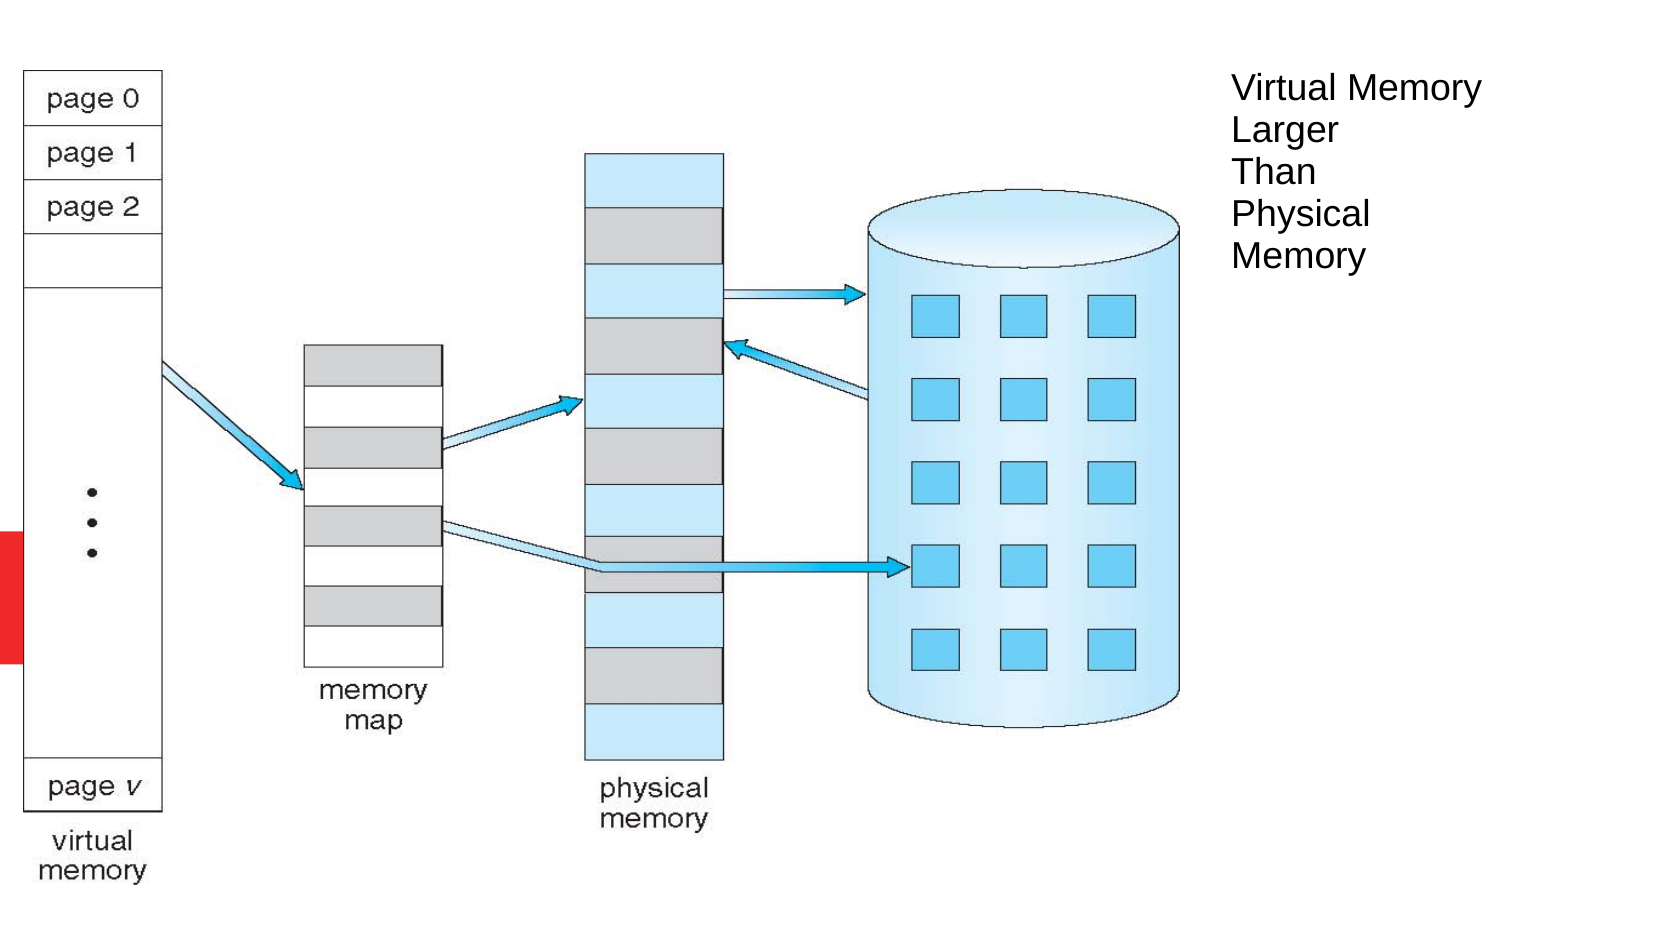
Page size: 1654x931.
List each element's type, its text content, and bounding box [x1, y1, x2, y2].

picture [23, 70, 1180, 886]
text_box Virtual Memory Larger Than Physical Memory [1216, 59, 1642, 326]
